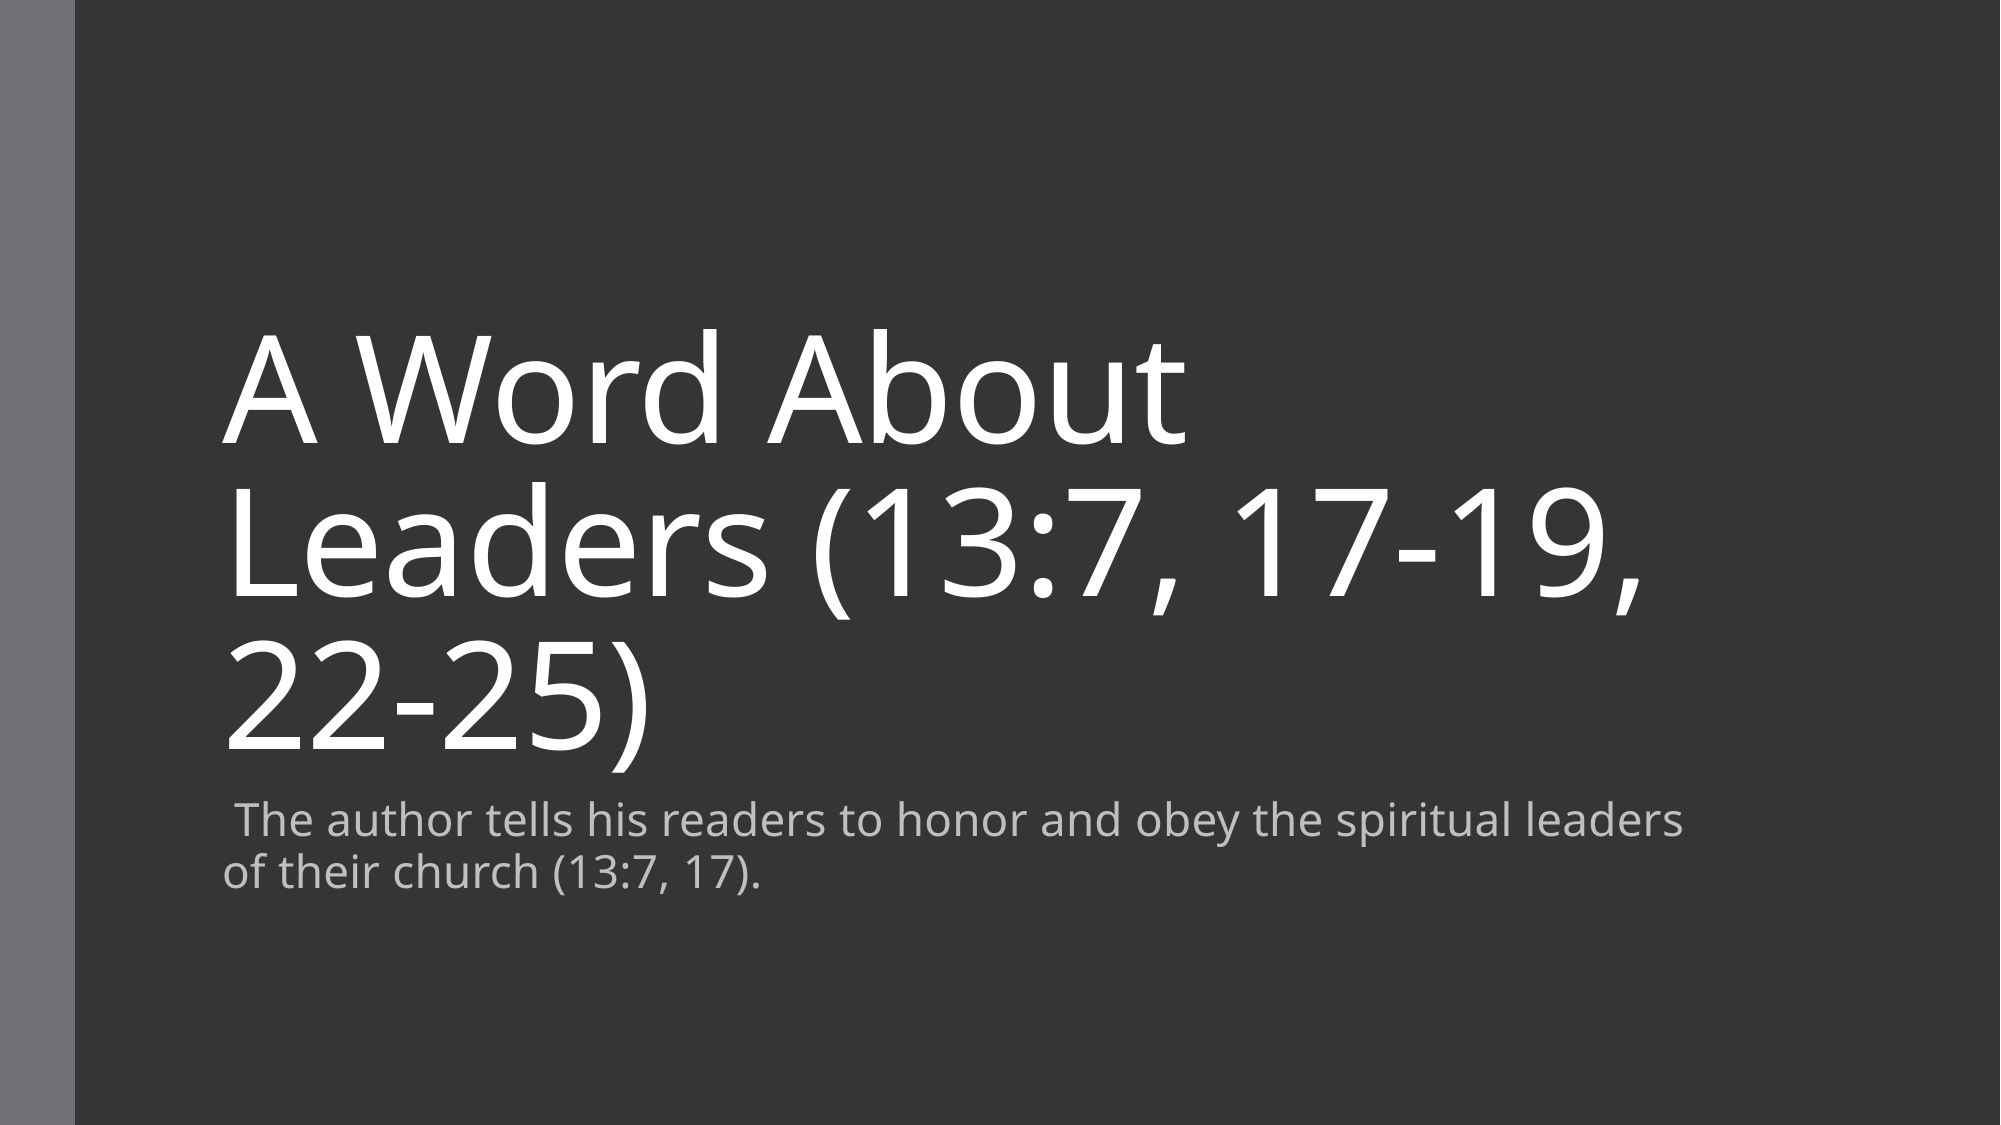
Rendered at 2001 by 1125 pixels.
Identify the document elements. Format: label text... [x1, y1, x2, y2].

title A Word About Leaders (13:7, 17-19, 22-25) [206, 124, 1752, 787]
subtitle The author tells his readers to honor and obey the spiritual leaders of their church (13:7, 17). [206, 787, 1752, 1066]
